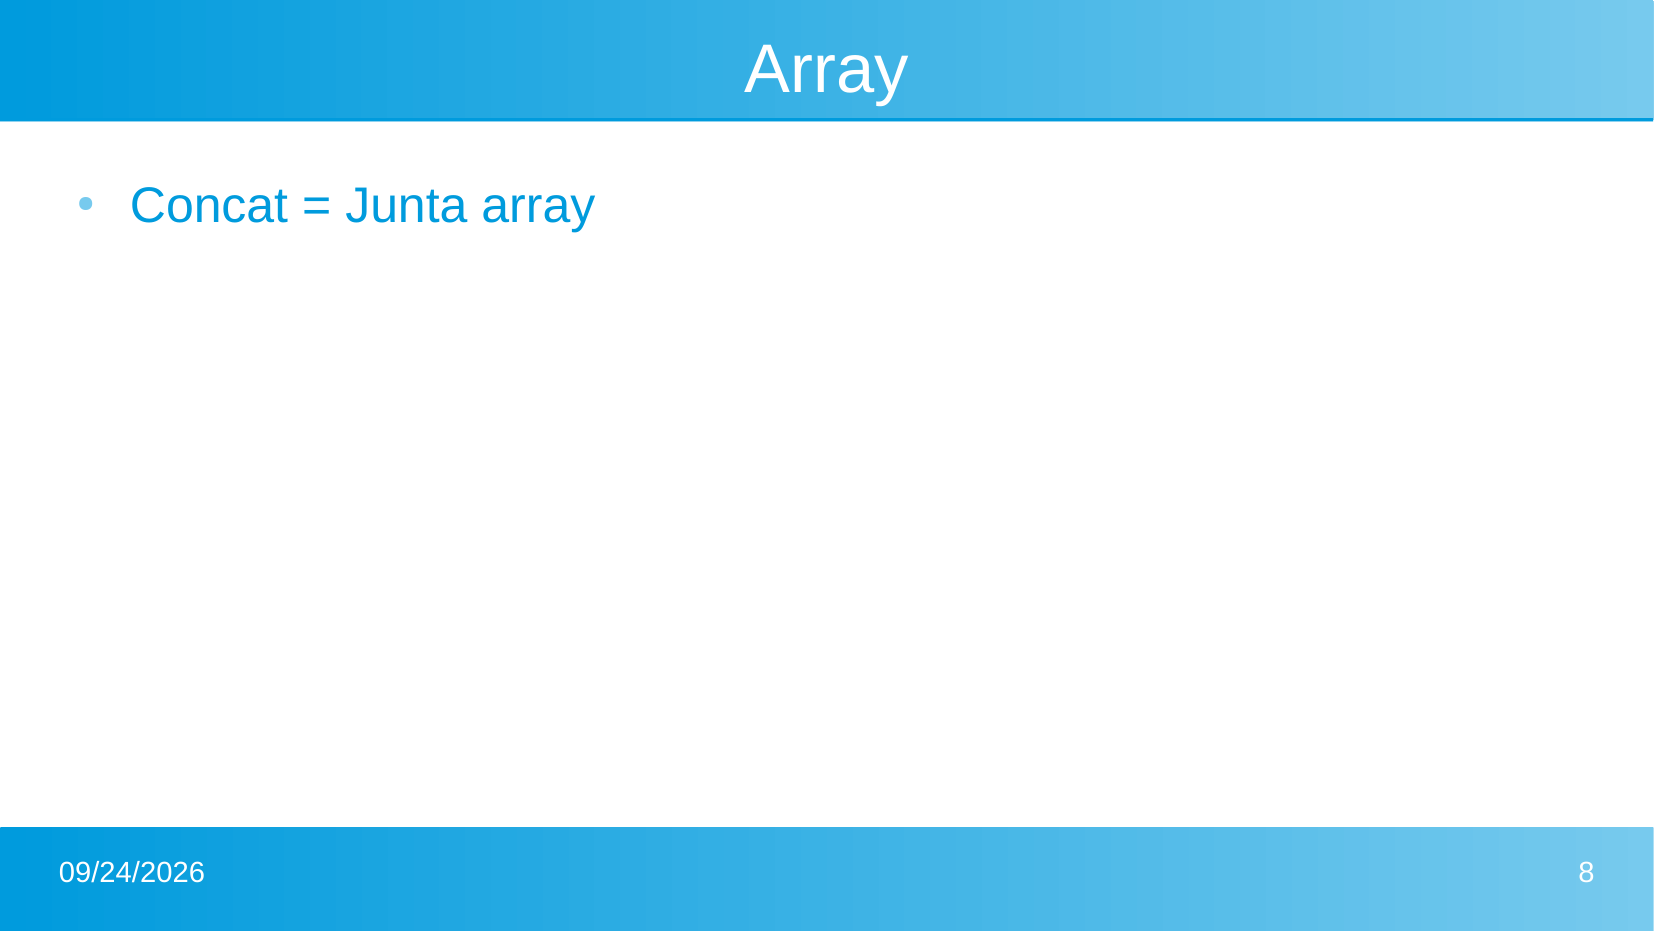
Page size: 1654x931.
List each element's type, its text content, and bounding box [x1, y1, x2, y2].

title Array [59, 29, 1595, 108]
list Concat = Junta array [59, 177, 1595, 768]
